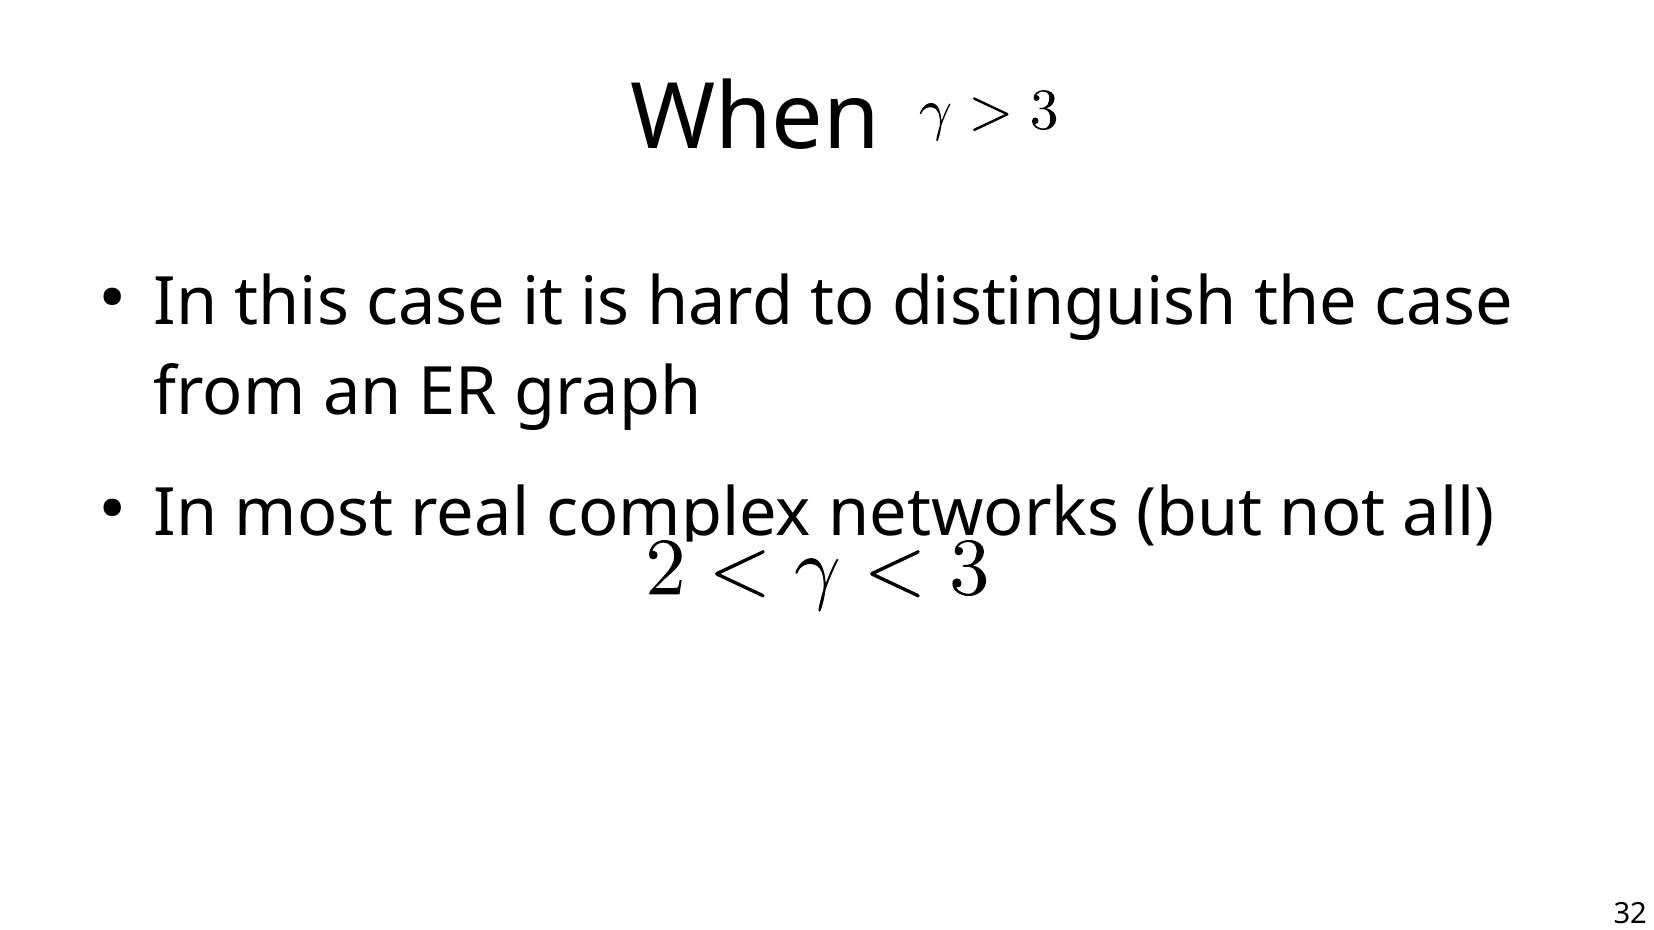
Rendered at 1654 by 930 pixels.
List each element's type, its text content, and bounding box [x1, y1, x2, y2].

text_box [645, 540, 990, 612]
list In this case it is hard to distinguish the case from an ER graph In most real complex networks (but not all) [82, 252, 1571, 793]
title When [82, 1, 1571, 225]
text_box [918, 90, 1059, 142]
